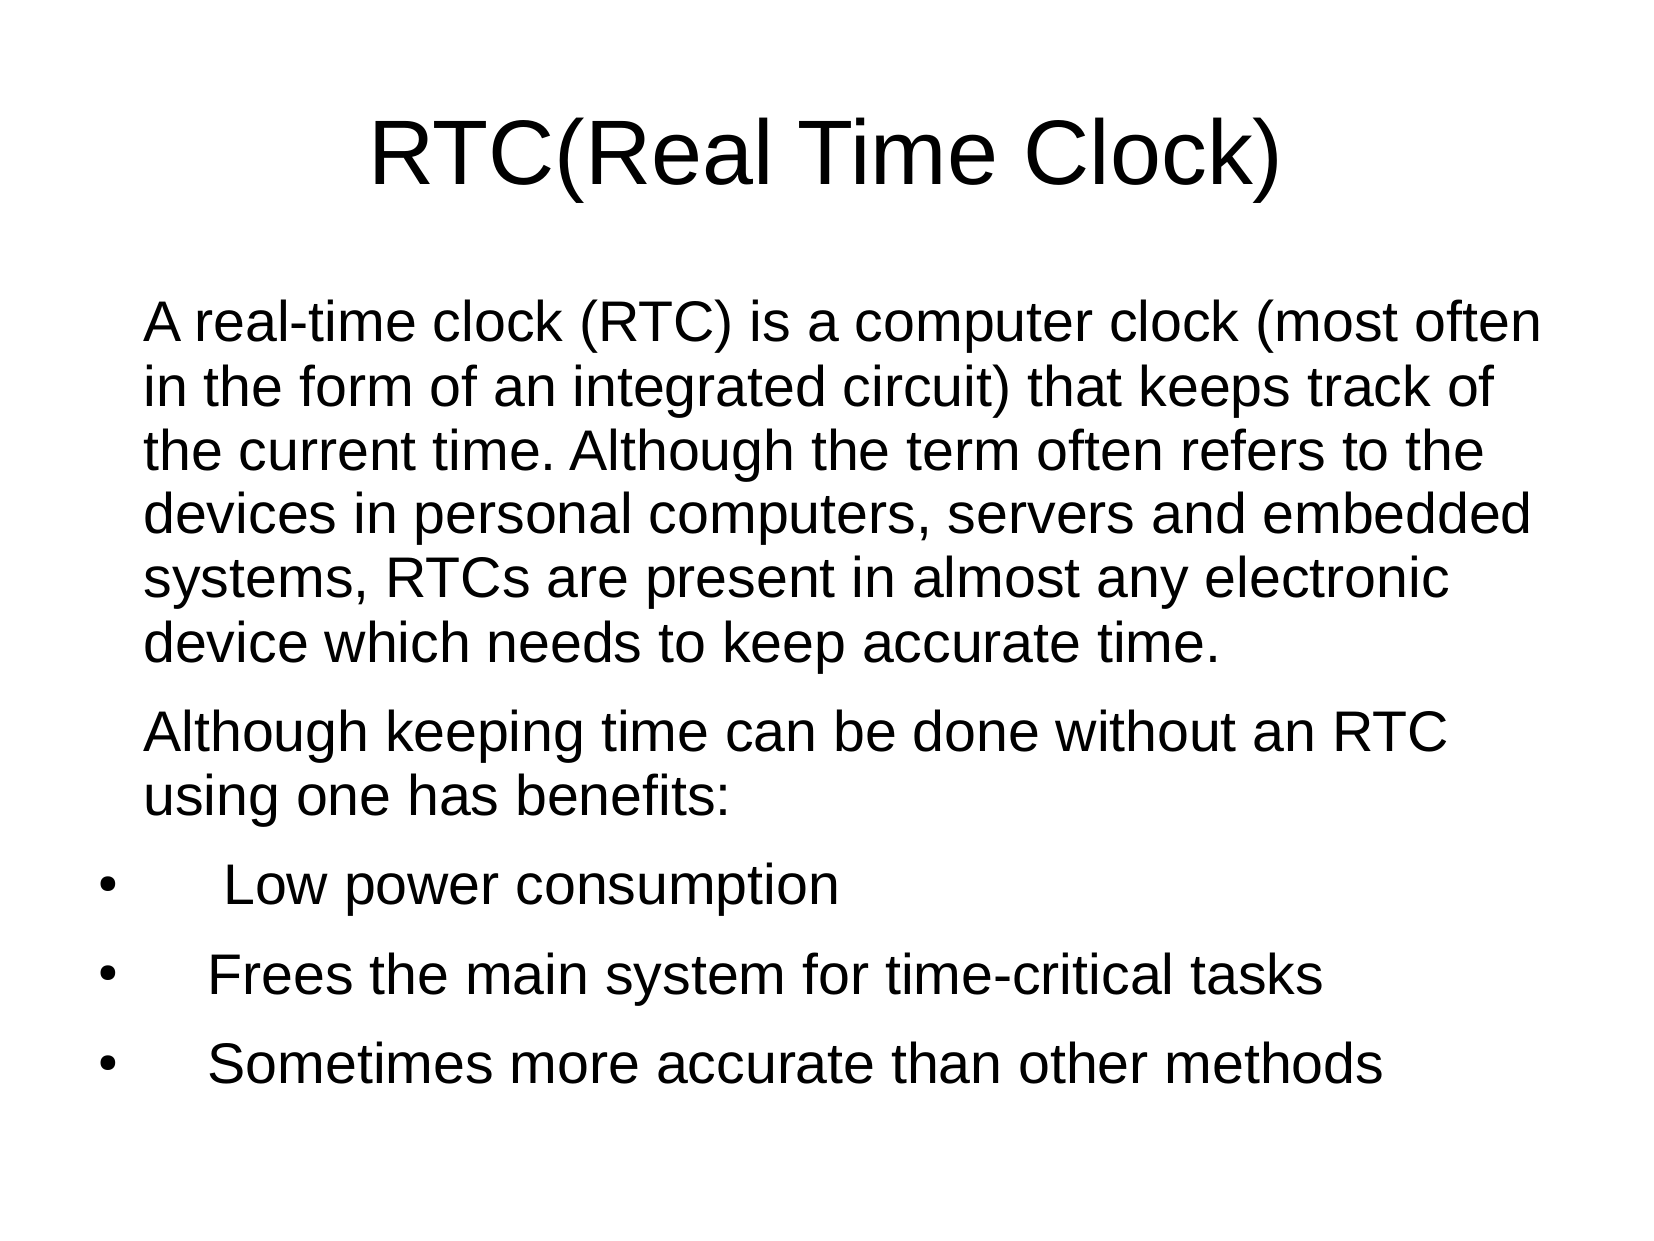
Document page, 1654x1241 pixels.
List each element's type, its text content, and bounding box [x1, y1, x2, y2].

list A real-time clock (RTC) is a computer clock (most often in the form of an integrated circuit) that keeps track of the current time. Although the term often refers to the devices in personal computers, servers and embedded systems, RTCs are present in almost any electronic device which needs to keep accurate time. Although keeping time can be done without an RTC using one has benefits: Low power consumption Frees the main system for time-critical tasks Sometimes more accurate than other methods [82, 290, 1571, 1111]
title RTC(Real Time Clock) [82, 49, 1571, 257]
